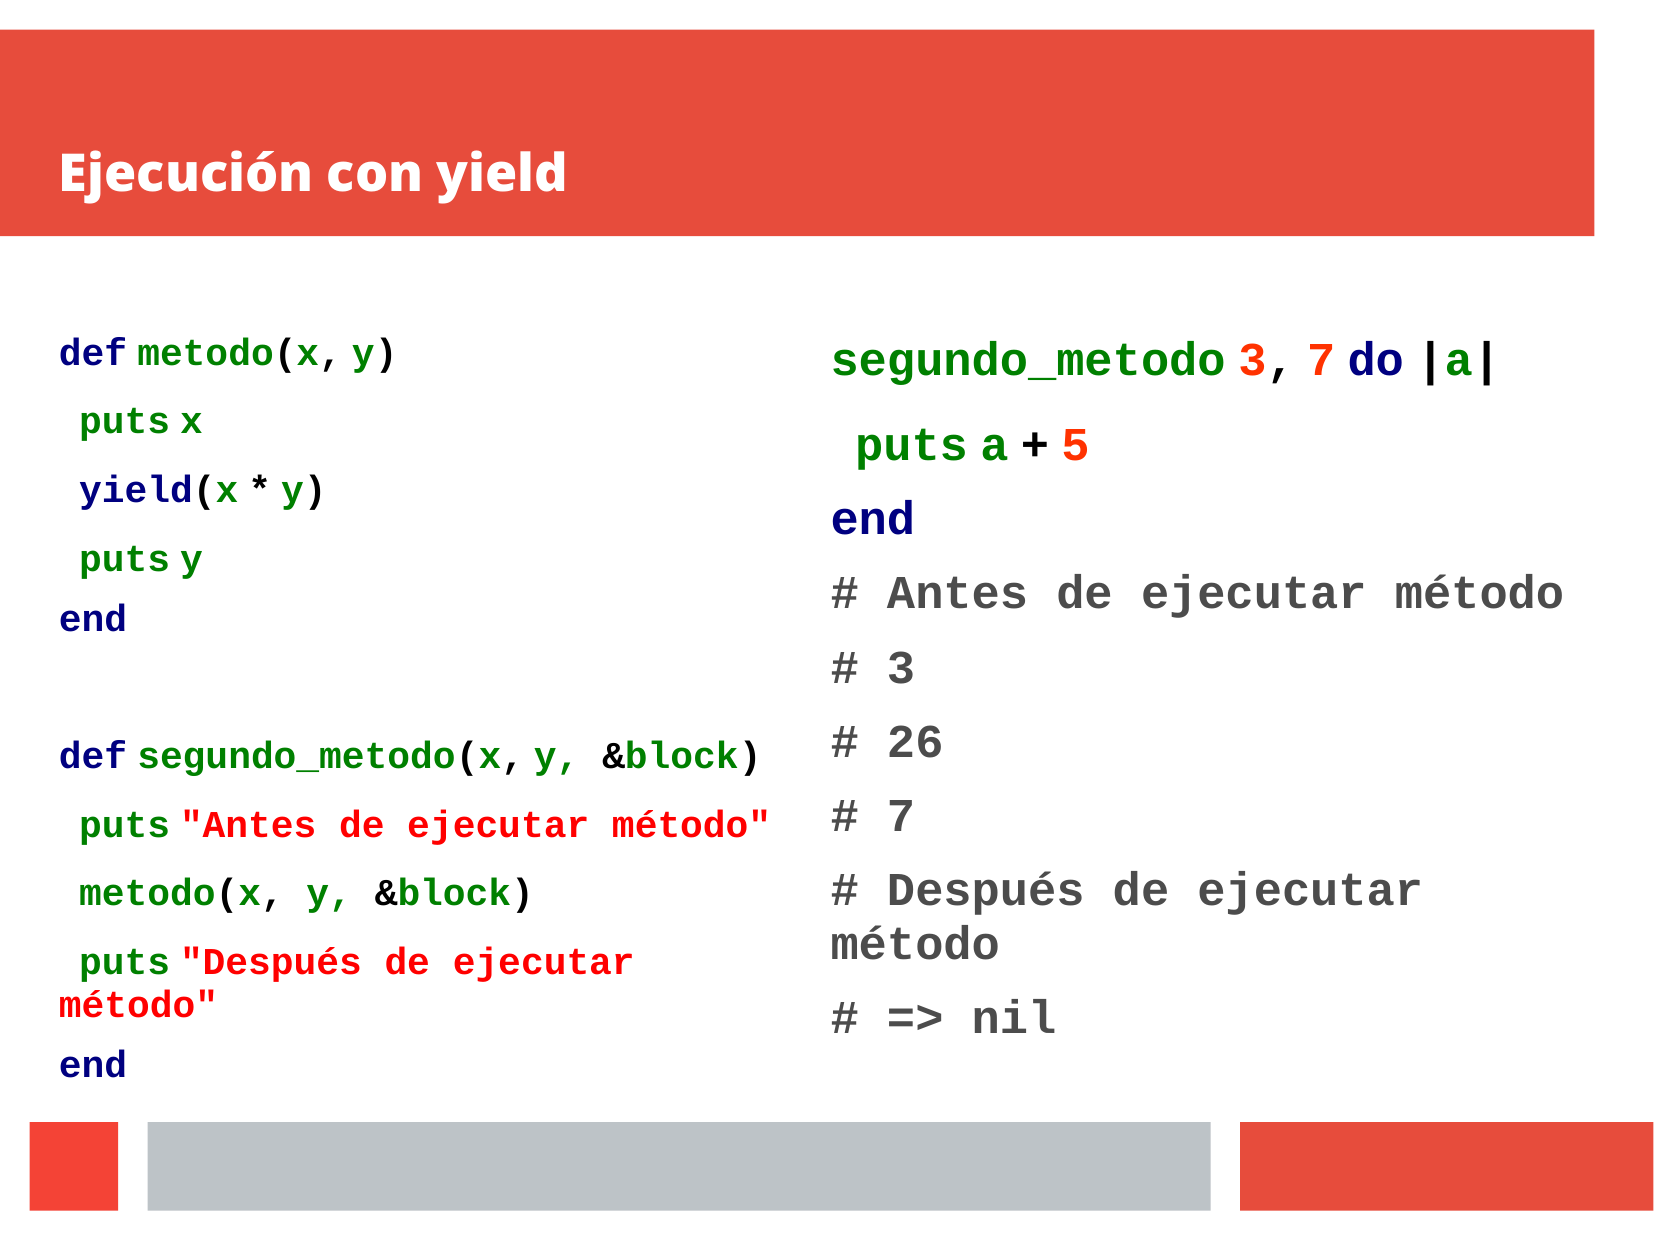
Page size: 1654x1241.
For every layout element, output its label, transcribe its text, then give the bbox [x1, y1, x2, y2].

list def metodo(x, y) puts x yield(x * y) puts y end def segundo_metodo(x, y, &block) puts "Antes de ejecutar método" metodo(x, y, &block) puts "Después de ejecutar método" end [59, 324, 794, 1093]
title Ejecución con yield [59, 59, 1595, 207]
list segundo_metodo 3, 7 do |a| puts a + 5 end # Antes de ejecutar método # 3 # 26 # 7 # Después de ejecutar método # => nil [830, 324, 1566, 1093]
